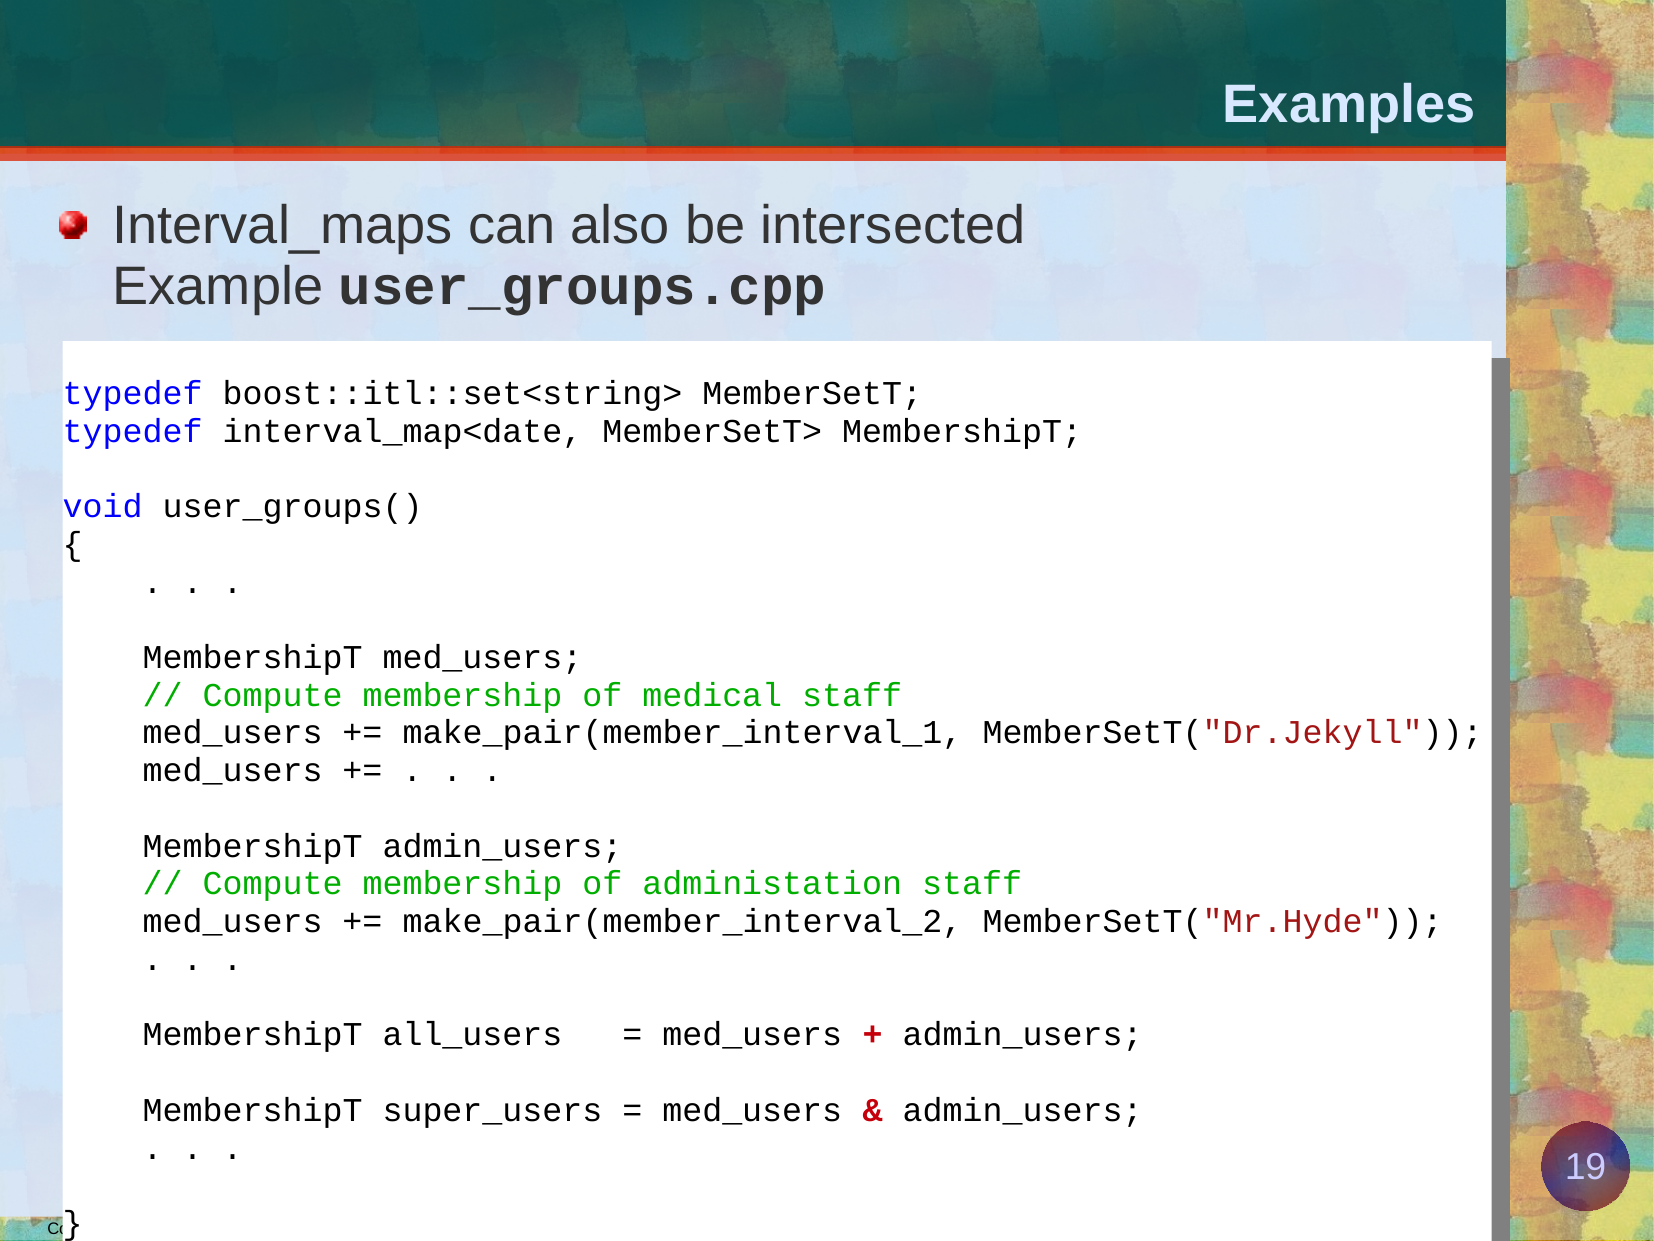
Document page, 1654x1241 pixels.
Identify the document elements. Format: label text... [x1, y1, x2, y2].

list Interval_maps can also be intersected Example user_groups.cpp [59, 194, 1418, 345]
text_box typedef boost::itl::set<string> MemberSetT; typedef interval_map<date, MemberSetT> MembershipT; void user_groups() { . . . MembershipT med_users; // Compute membership of medical staff med_users += make_pair(member_interval_1, MemberSetT("Dr.Jekyll")); med_users += . . . MembershipT admin_users; // Compute membership of administation staff med_users += make_pair(member_interval_2, MemberSetT("Mr.Hyde")); . . . MembershipT all_users = med_users + admin_users; MembershipT super_users = med_users & admin_users; . . . } [62, 341, 1492, 1201]
title Examples [29, 59, 1477, 148]
